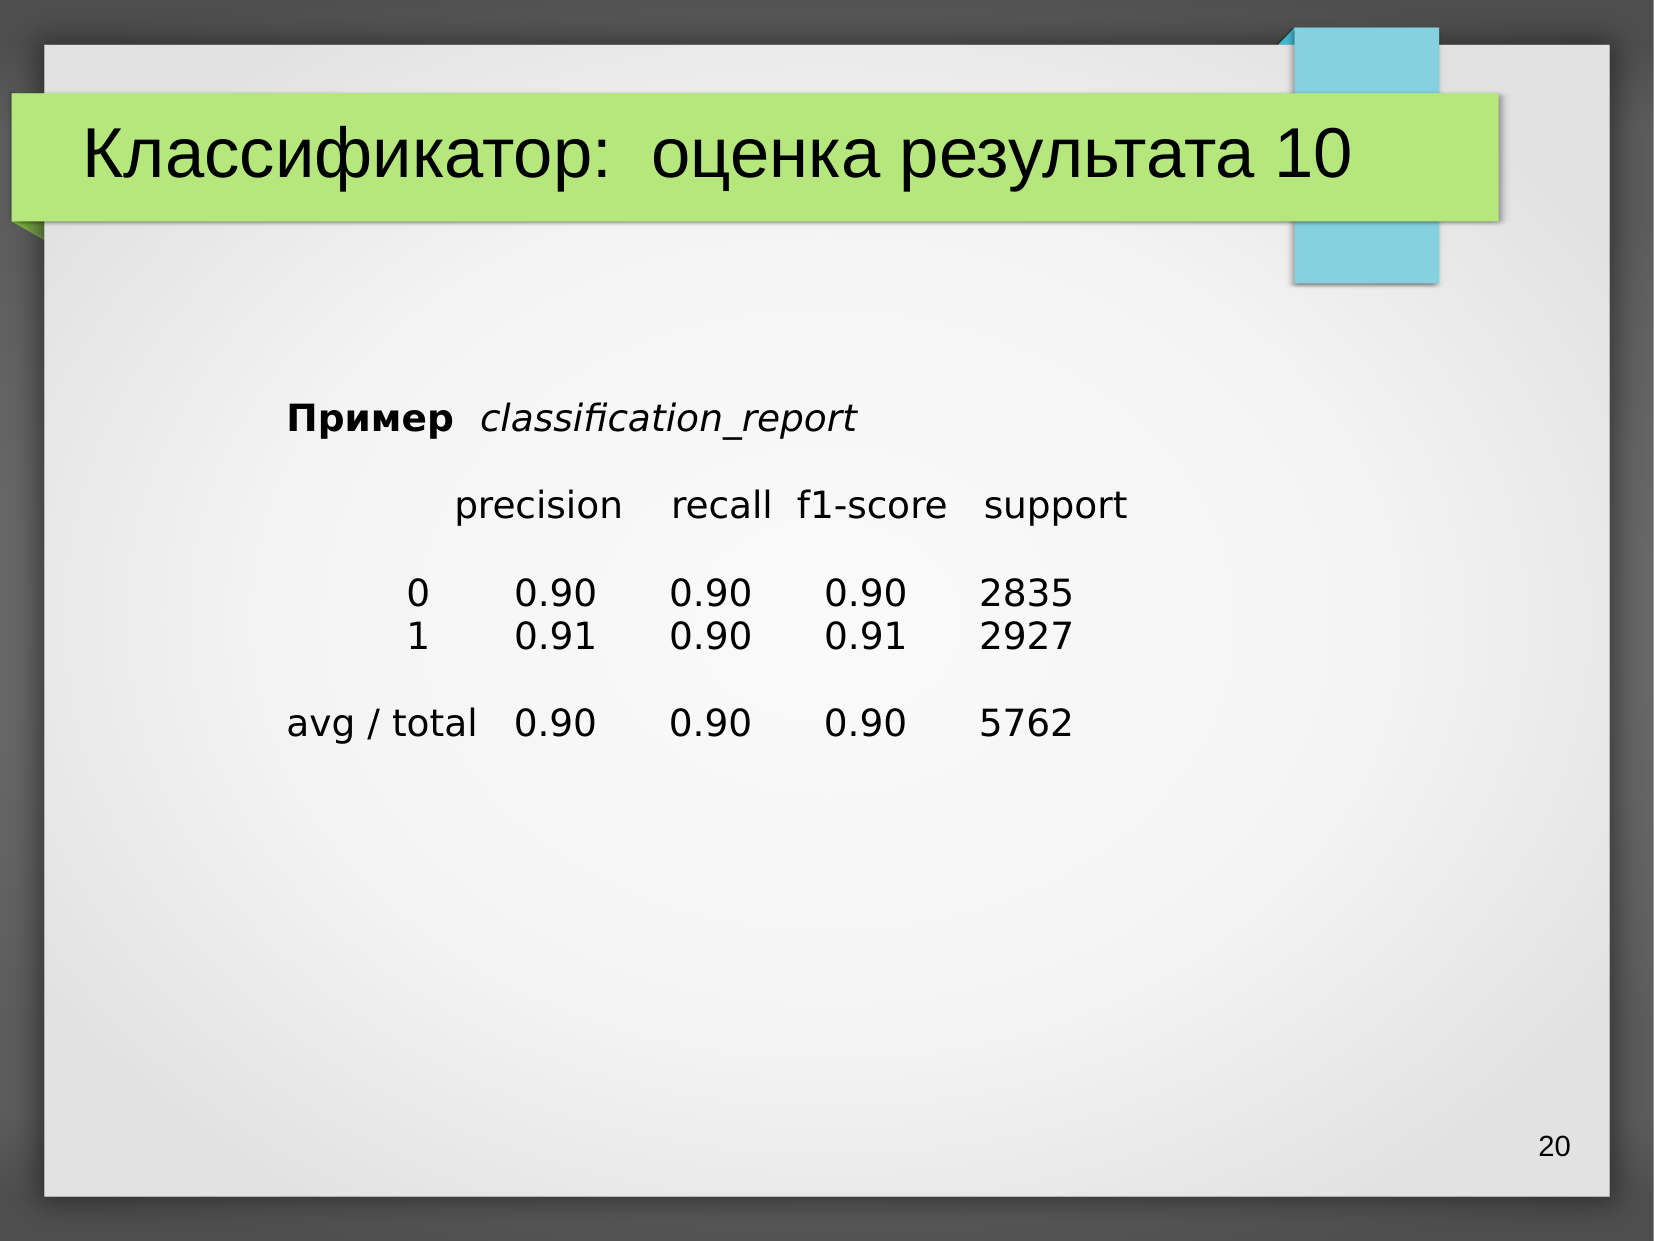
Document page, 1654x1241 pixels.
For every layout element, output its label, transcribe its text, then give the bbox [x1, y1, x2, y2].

text_box Пример classification_report precision recall f1-score support 0 0.90 0.90 0.90 2835 1 0.91 0.90 0.91 2927 avg / total 0.90 0.90 0.90 5762 [271, 389, 1371, 969]
picture [0, 0, 1654, 1241]
title Классификатор: оценка результата 10 [82, 49, 1571, 257]
